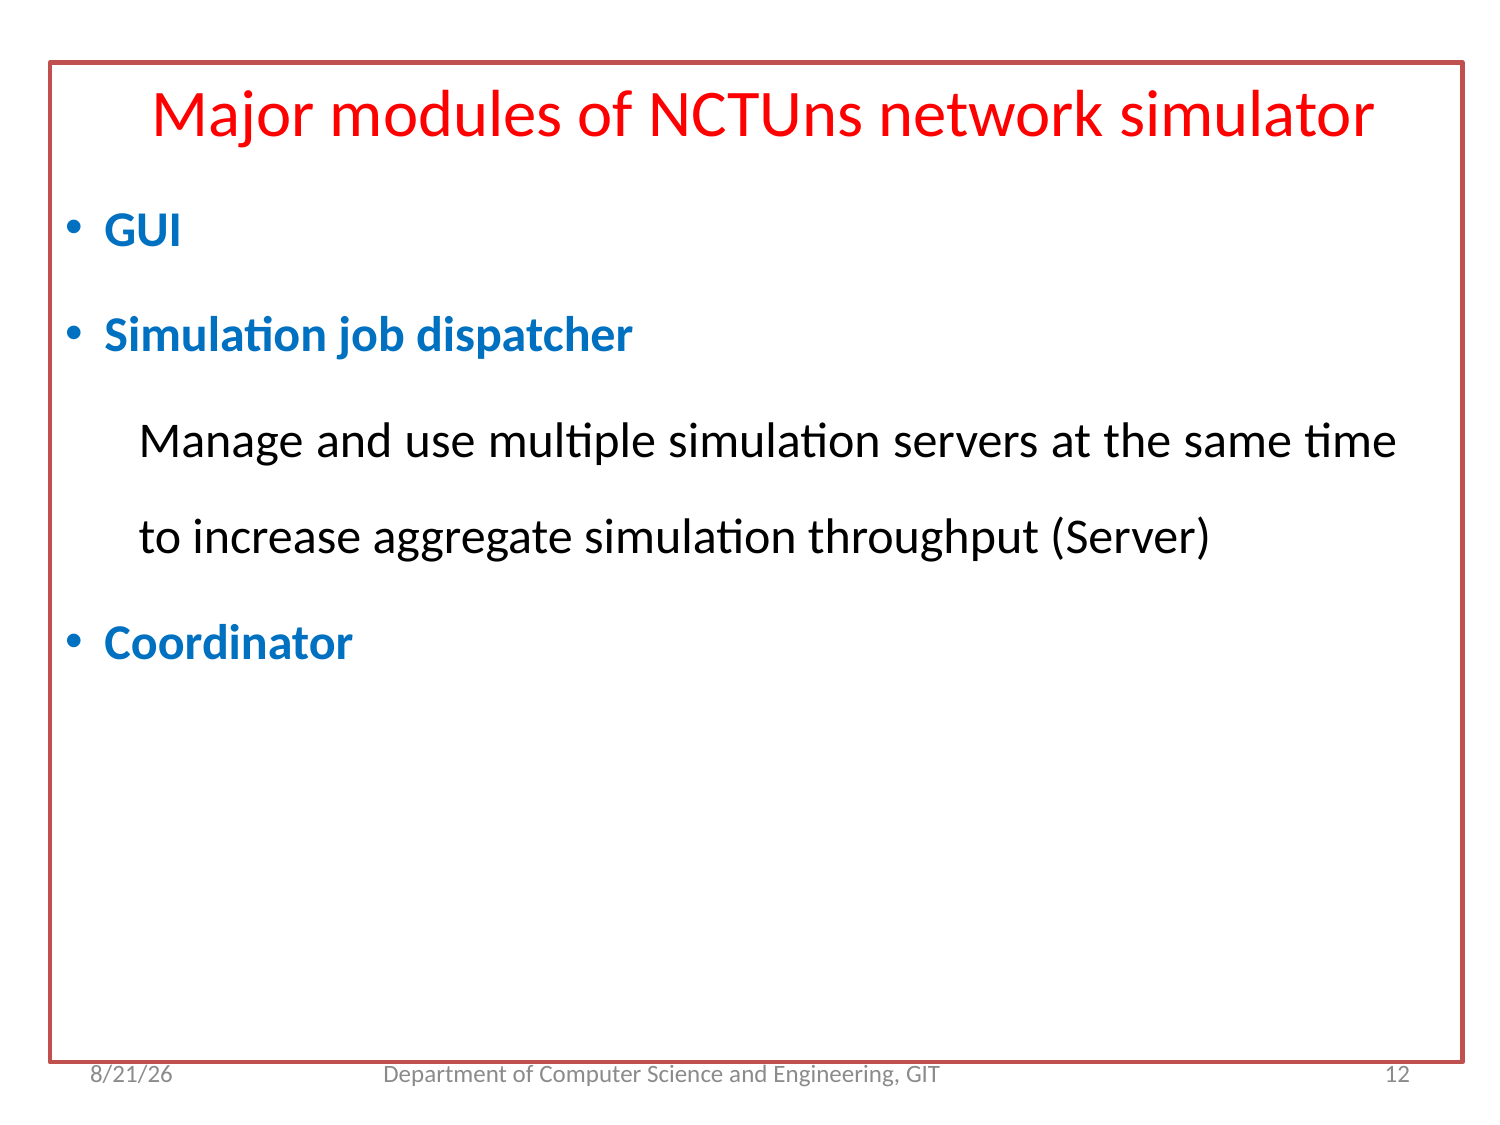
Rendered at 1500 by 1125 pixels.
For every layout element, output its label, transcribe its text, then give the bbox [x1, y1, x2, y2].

subtitle Major modules of NCTUns network simulator GUI Simulation job dispatcher Manage and use multiple simulation servers at the same time to increase aggregate simulation throughput (Server) Coordinator [50, 62, 1463, 1063]
text_box 9/19/18 [75, 1042, 300, 1103]
slide_number <number> [1074, 1042, 1425, 1103]
text_box Department of Computer Science and Engineering, GIT [300, 1042, 1025, 1103]
